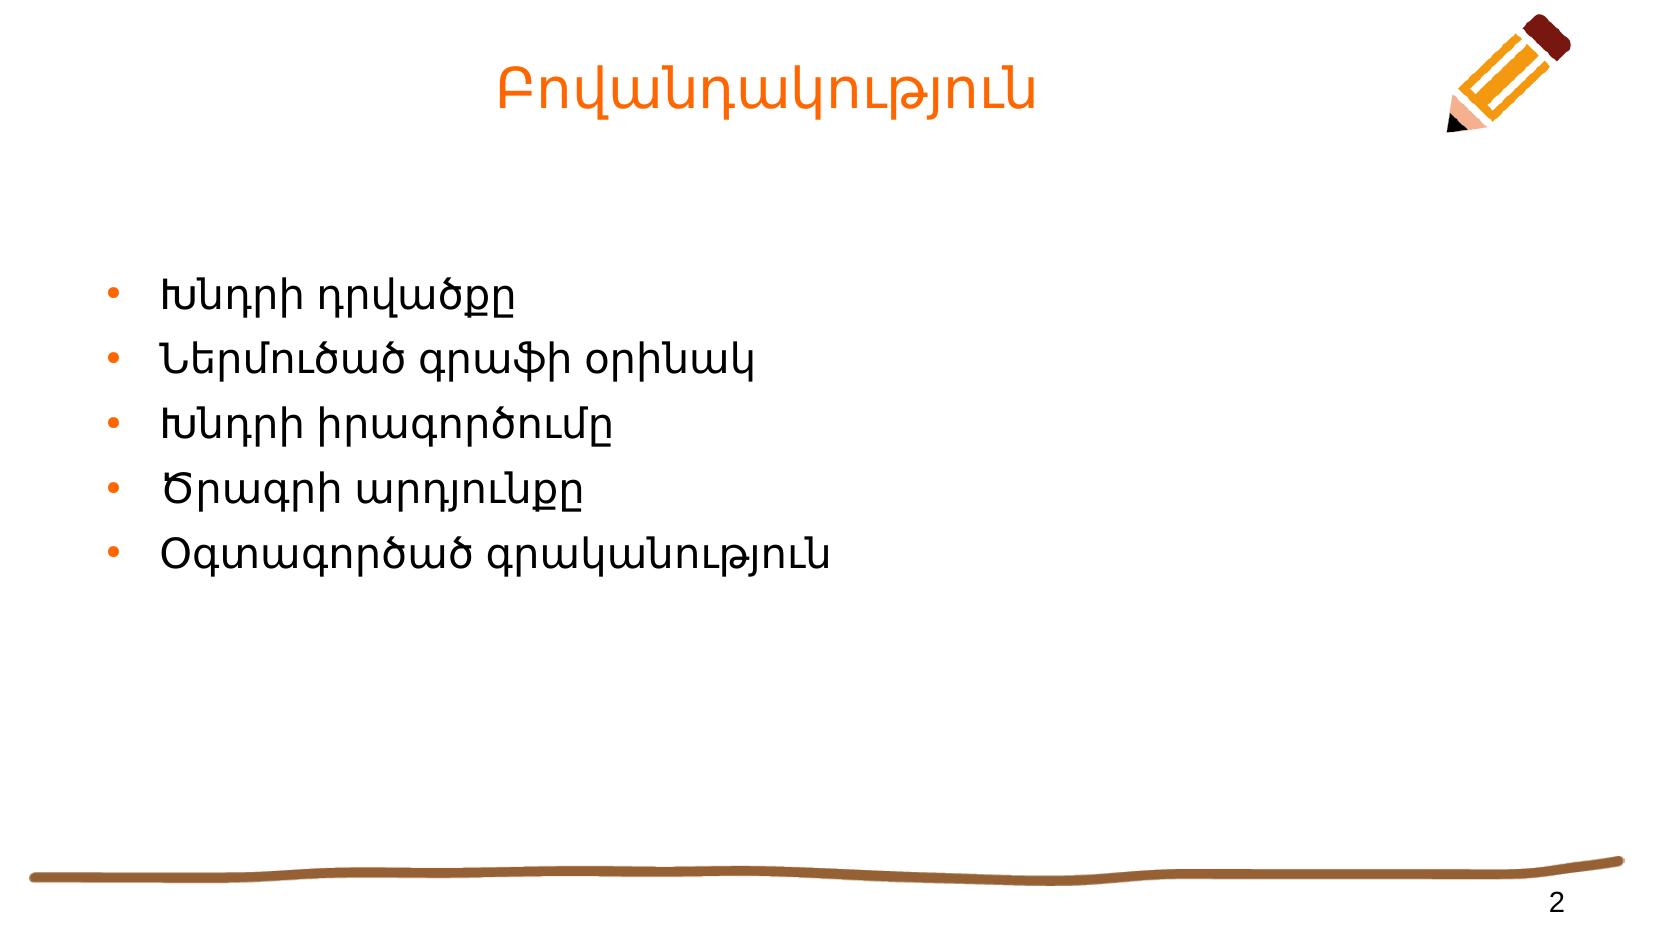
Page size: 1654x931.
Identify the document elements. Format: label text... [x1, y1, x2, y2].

picture [29, 856, 1625, 886]
picture [1446, 14, 1571, 133]
list Խնդրի դրվածքը Ներմուծած գրաֆի օրինակ Խնդրի իրագործումը Ծրագրի արդյունքը Օգտագործած գրականություն [88, 206, 1576, 857]
title Բովանդակություն [88, 37, 1447, 141]
